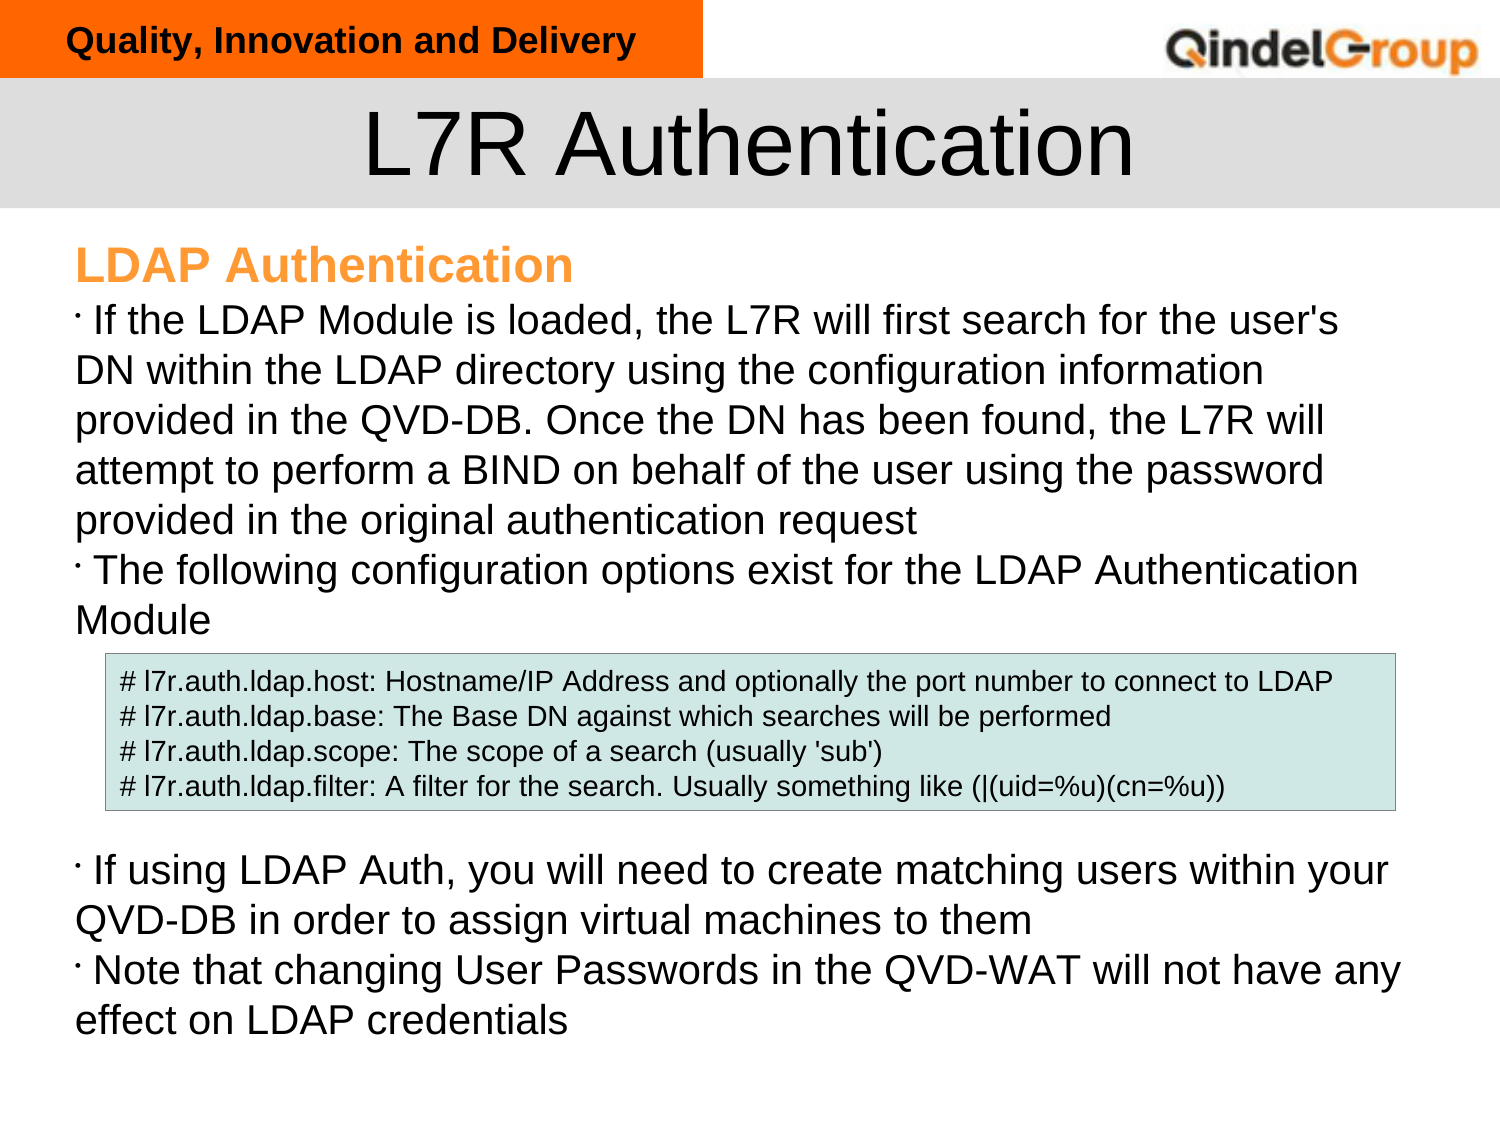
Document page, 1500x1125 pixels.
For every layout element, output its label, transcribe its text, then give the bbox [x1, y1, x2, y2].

title L7R Authentication [75, 45, 1426, 224]
picture [1163, 23, 1481, 78]
text_box # l7r.auth.ldap.host: Hostname/IP Address and optionally the port number to connect to LDAP # l7r.auth.ldap.base: The Base DN against which searches will be performed # l7r.auth.ldap.scope: The scope of a search (usually 'sub') # l7r.auth.ldap.filter: A filter for the search. Usually something like (|(uid=%u)(cn=%u)) [105, 653, 1396, 811]
text_box LDAP Authentication If the LDAP Module is loaded, the L7R will first search for the user's DN within the LDAP directory using the configuration information provided in the QVD-DB. Once the DN has been found, the L7R will attempt to perform a BIND on behalf of the user using the password provided in the original authentication request The following configuration options exist for the LDAP Authentication Module If using LDAP Auth, you will need to create matching users within your QVD-DB in order to assign virtual machines to them Note that changing User Passwords in the QVD-WAT will not have any effect on LDAP credentials [60, 224, 1426, 1051]
